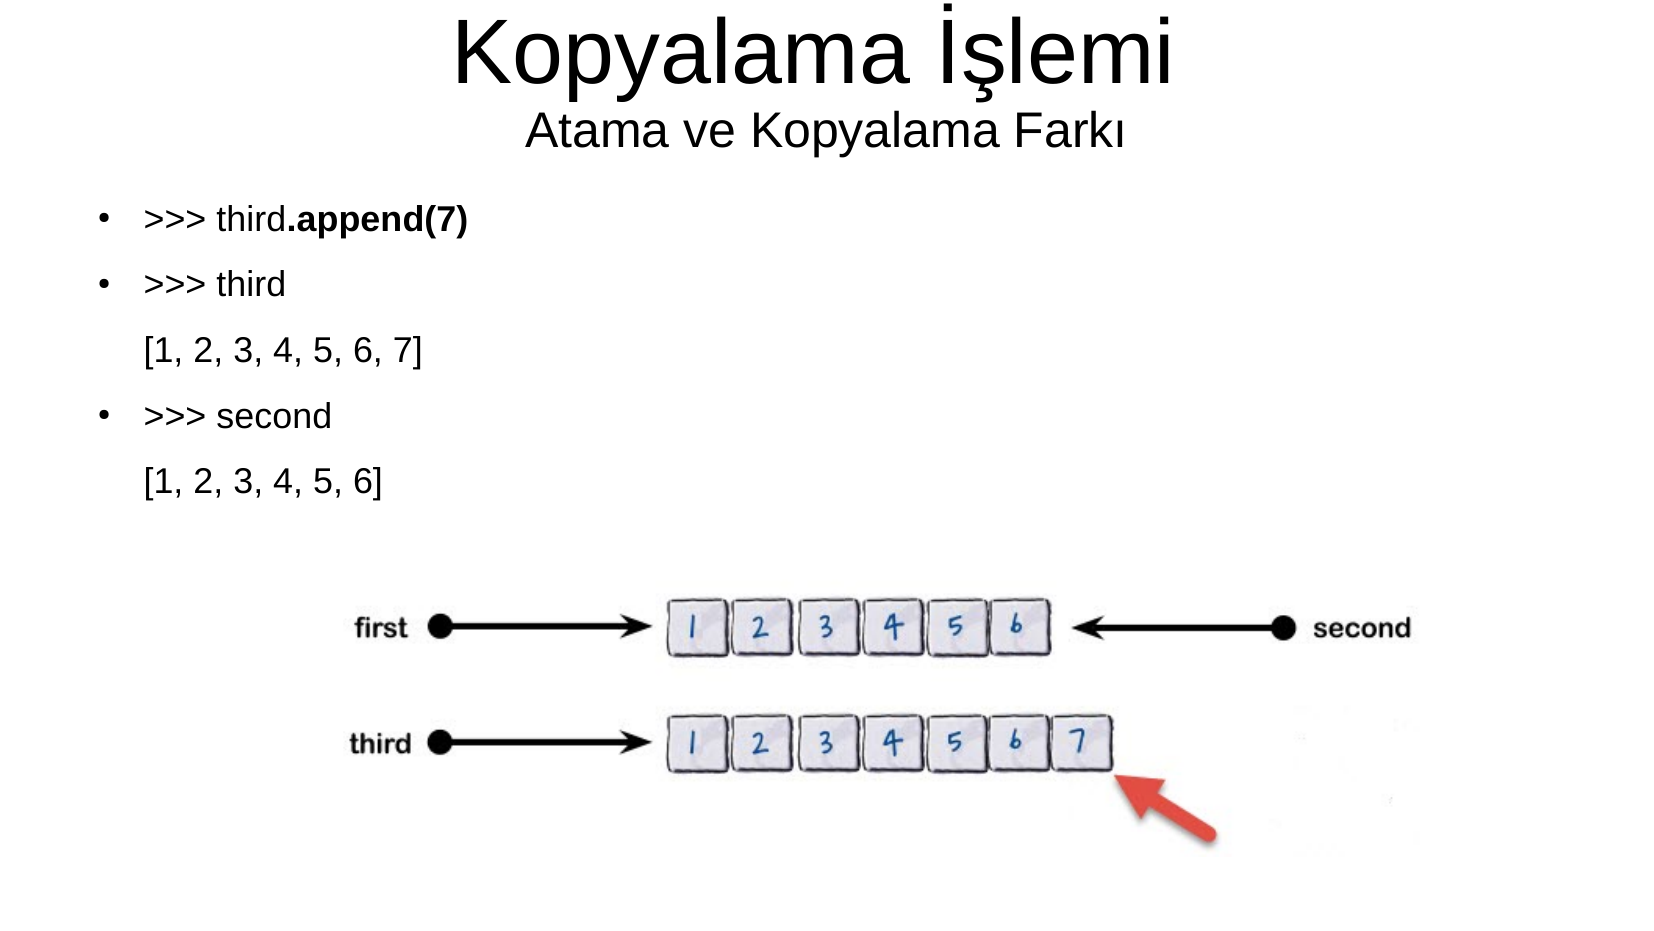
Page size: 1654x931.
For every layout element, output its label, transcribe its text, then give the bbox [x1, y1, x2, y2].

picture [206, 531, 1427, 857]
list >>> third.append(7) >>> third [1, 2, 3, 4, 5, 6, 7] >>> second [1, 2, 3, 4, 5, 6] [82, 198, 1571, 502]
title Kopyalama İşlemi Atama ve Kopyalama Farkı [82, 0, 1571, 159]
